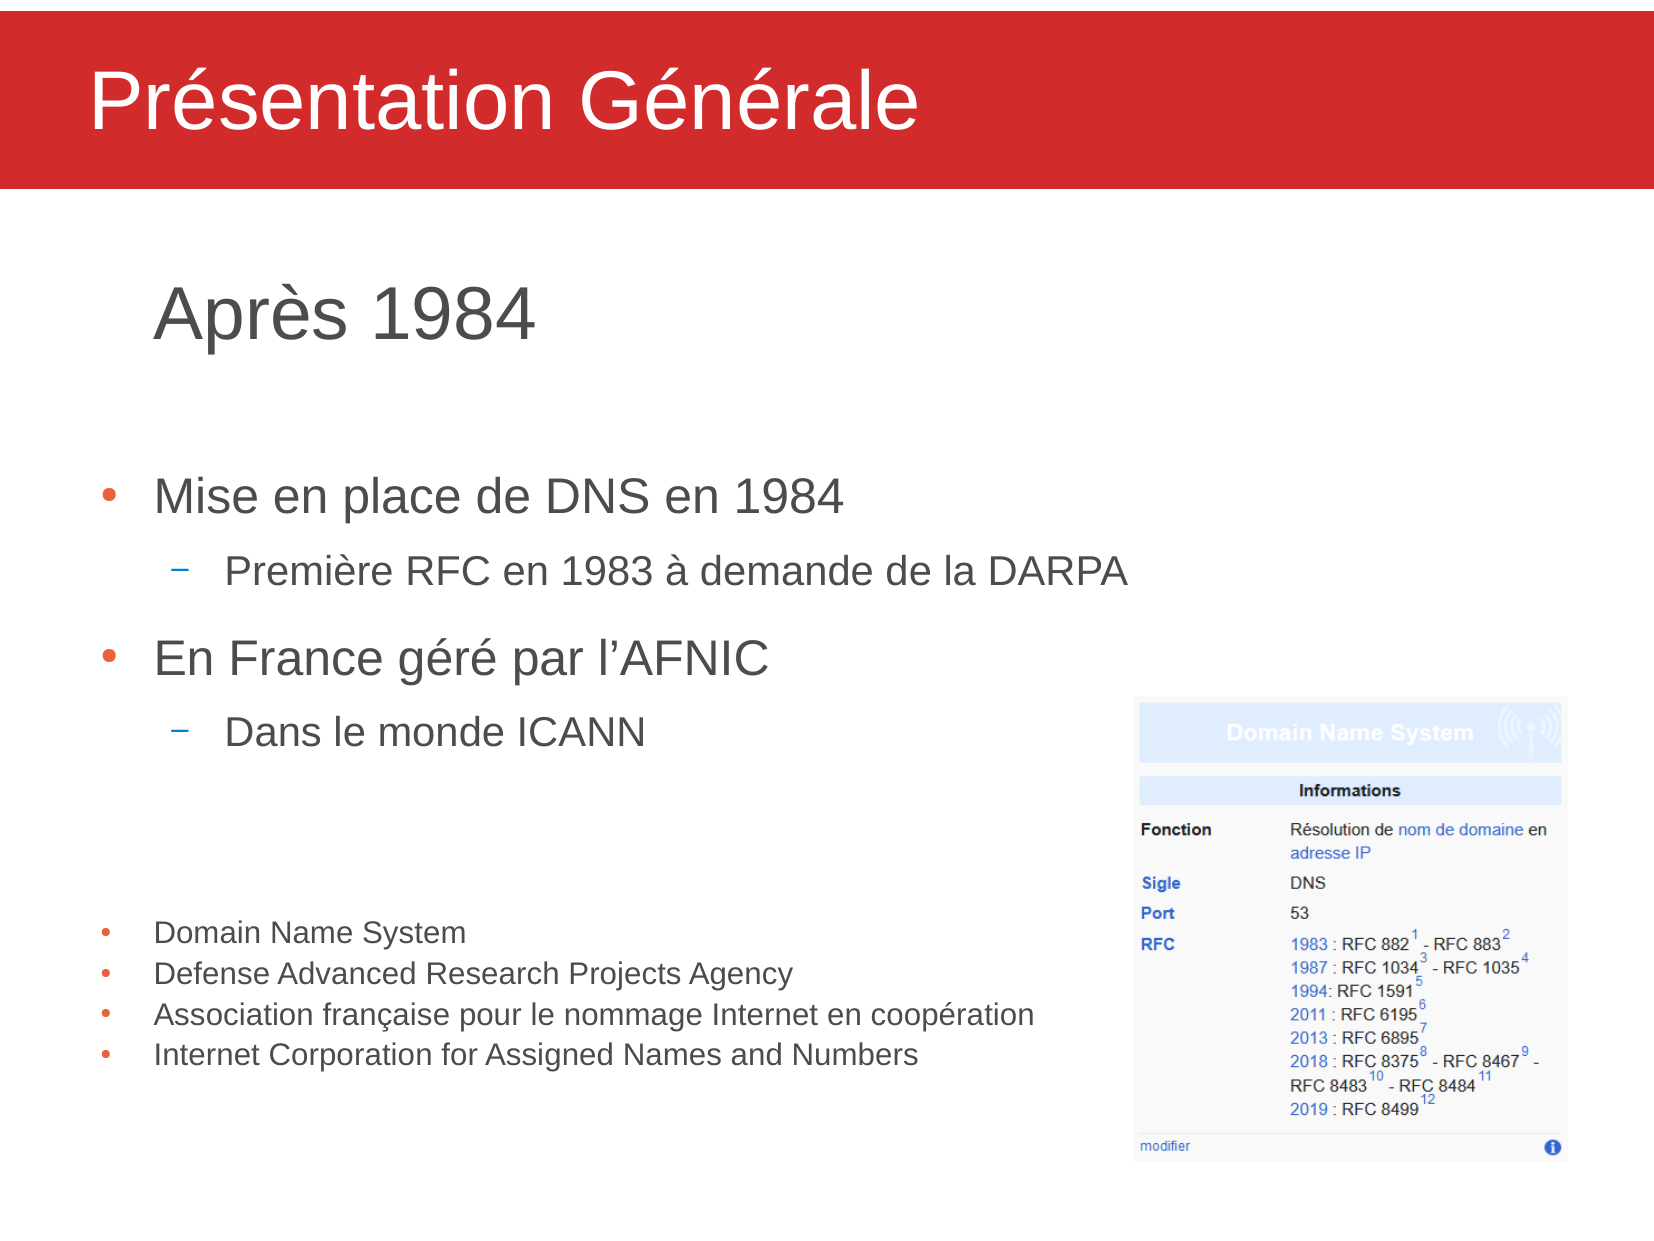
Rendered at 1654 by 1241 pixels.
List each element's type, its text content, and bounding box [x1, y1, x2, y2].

title Présentation Générale [0, 11, 1654, 189]
picture [1133, 696, 1568, 1162]
list Après 1984 Mise en place de DNS en 1984 Première RFC en 1983 à demande de la DARPA En France géré par l’AFNIC Dans le monde ICANN Domain Name System Defense Advanced Research Projects Agency Association française pour le nommage Internet en coopération Internet Corporation for Assigned Names and Numbers [82, 271, 1571, 1134]
